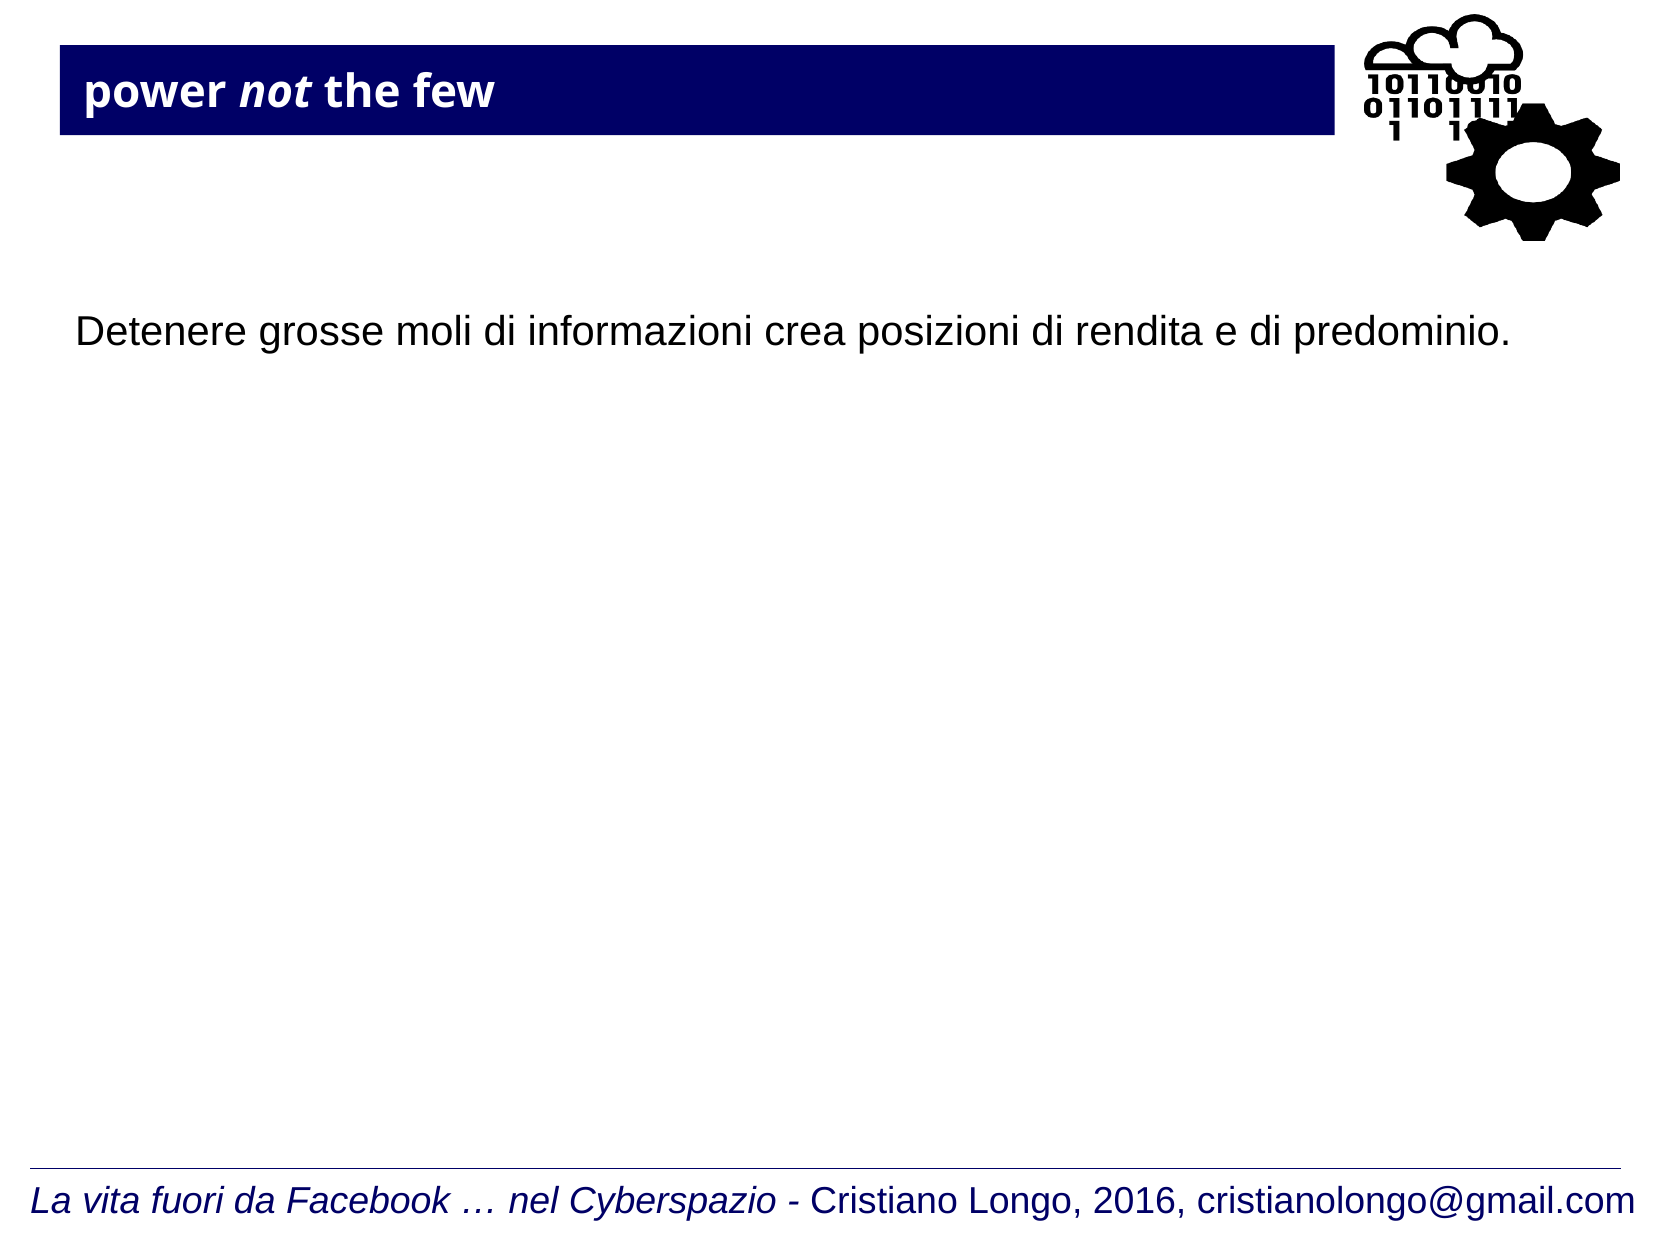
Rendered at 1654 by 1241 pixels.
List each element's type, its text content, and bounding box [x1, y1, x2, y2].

list power not the few [59, 45, 1335, 136]
picture [1364, 14, 1620, 241]
text_box La vita fuori da Facebook … nel Cyberspazio - Cristiano Longo, 2016, cristianolongo@gmail.com [15, 1168, 1653, 1241]
text_box Detenere grosse moli di informazioni crea posizioni di rendita e di predominio. [60, 300, 1546, 402]
